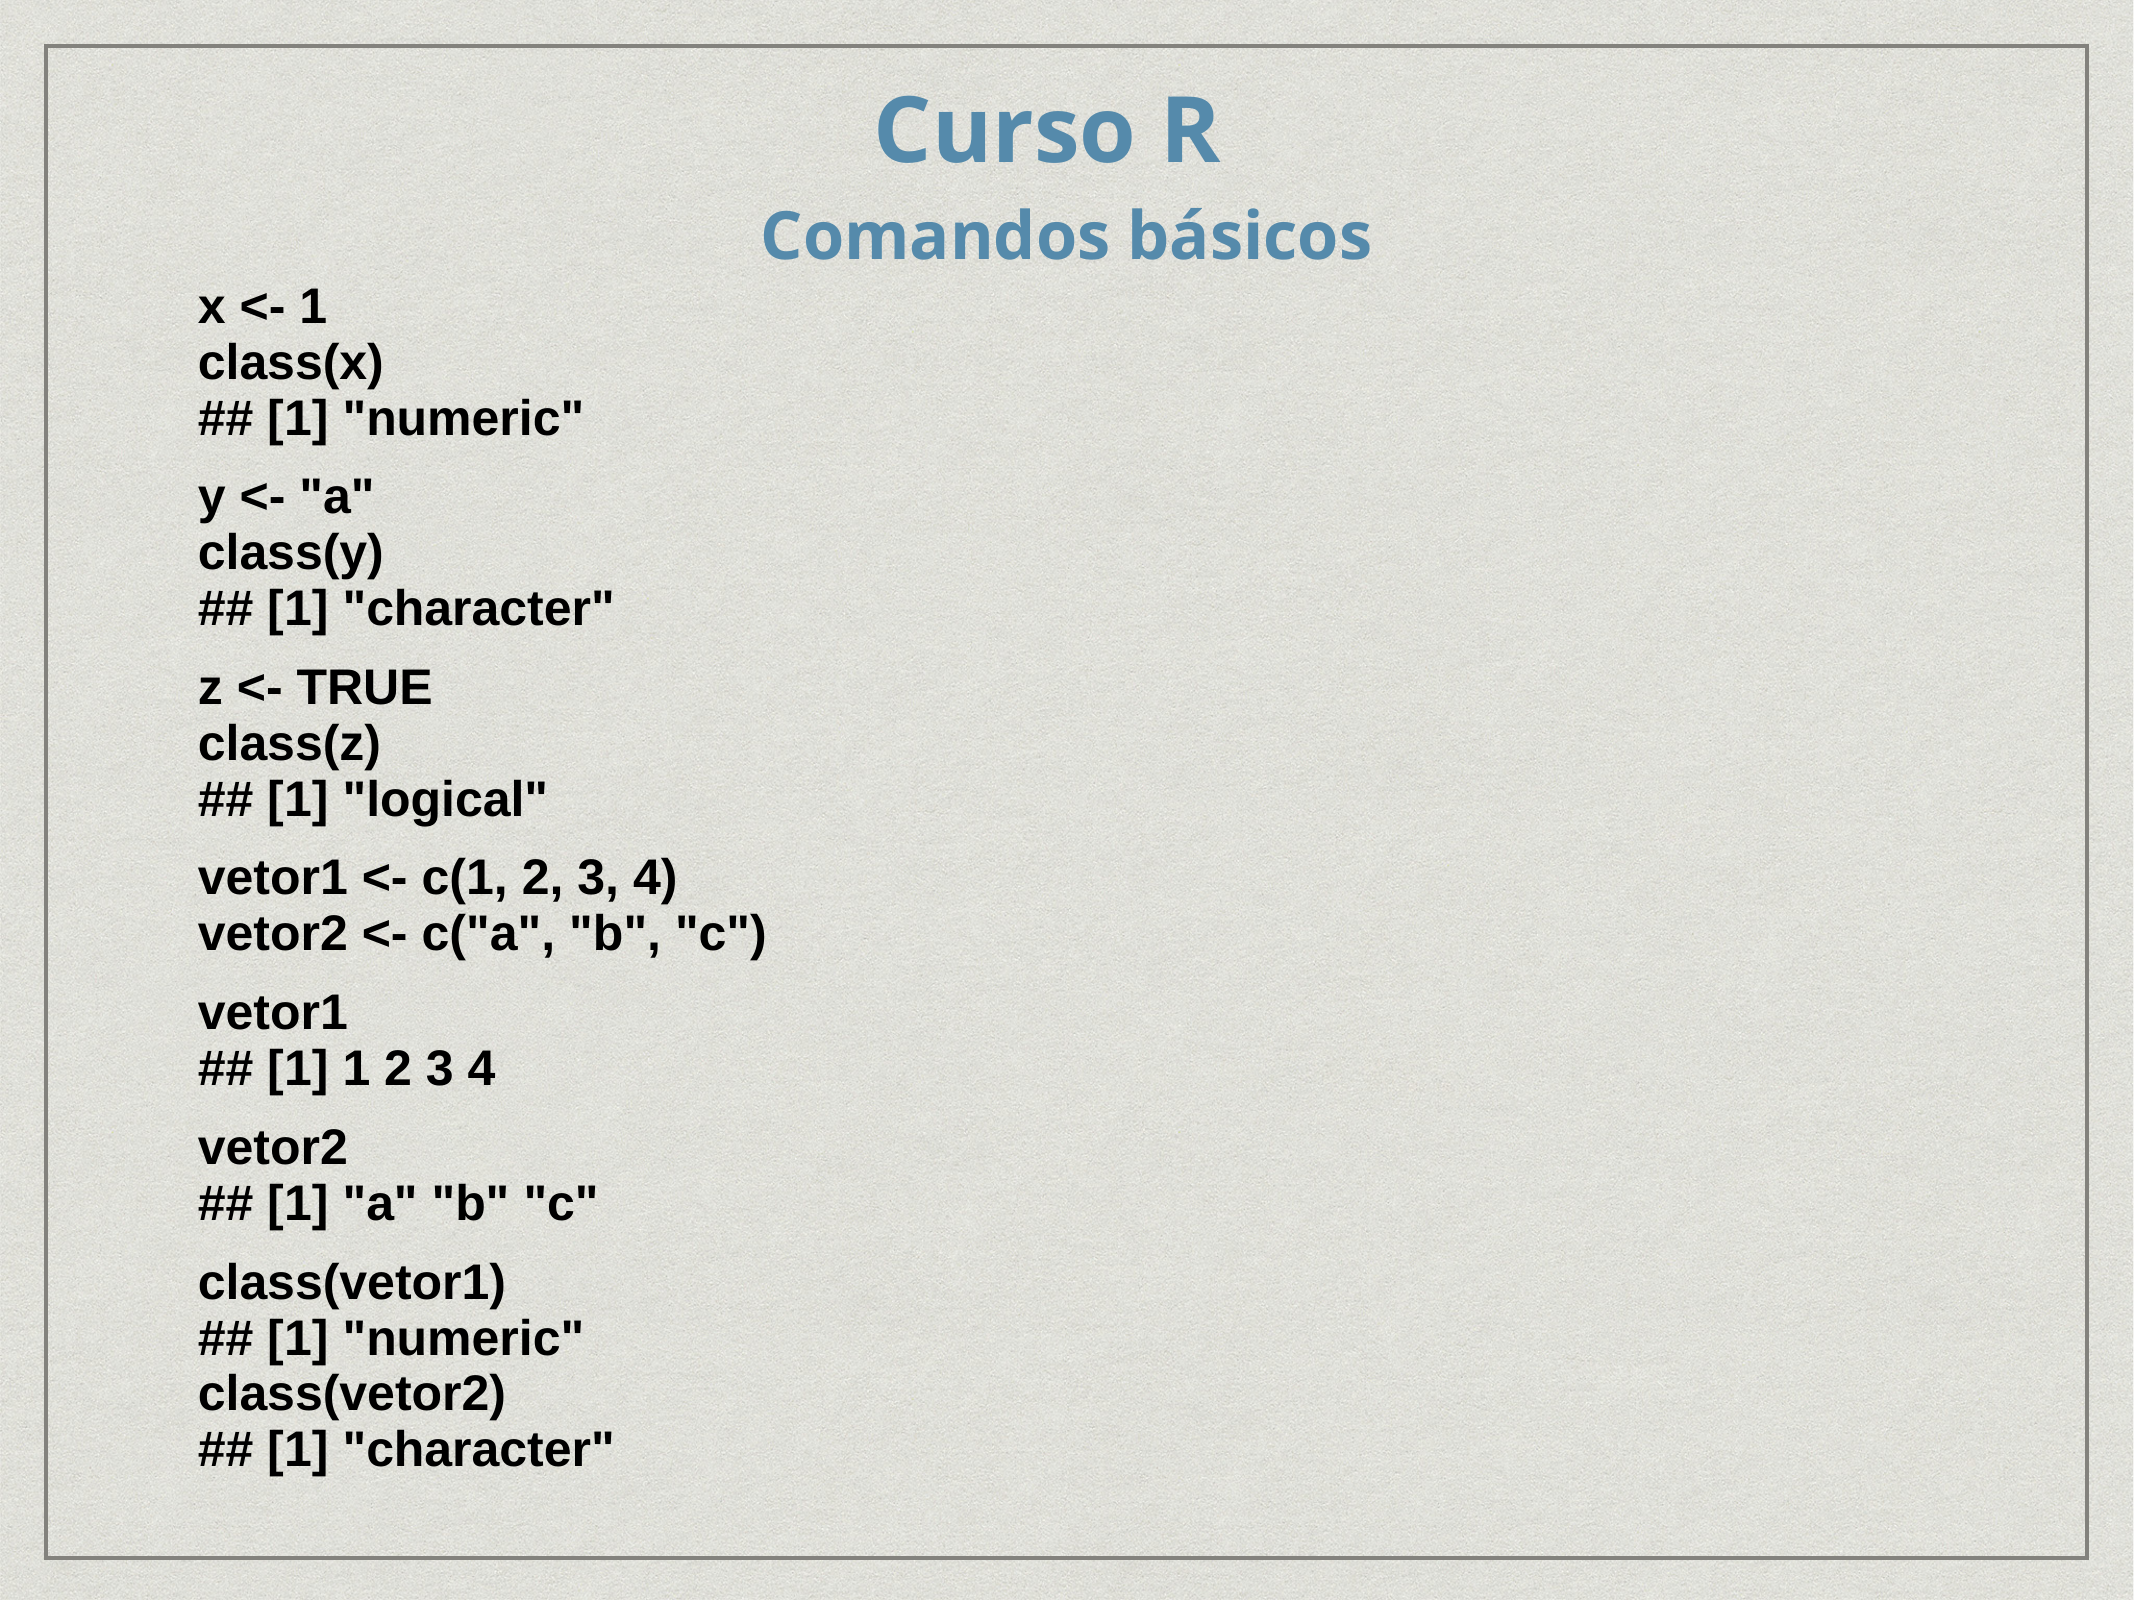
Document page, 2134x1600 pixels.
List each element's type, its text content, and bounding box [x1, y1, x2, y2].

text_box x <- 1 class(x) ## [1] "numeric" y <- "a" class(y) ## [1] "character" z <- TRUE class(z) ## [1] "logical" vetor1 <- c(1, 2, 3, 4) vetor2 <- c("a", "b", "c") vetor1 ## [1] 1 2 3 4 vetor2 ## [1] "a" "b" "c" class(vetor1) ## [1] "numeric" class(vetor2) ## [1] "character" [183, 200, 1967, 1541]
title Curso R Comandos básicos [170, 0, 1963, 343]
picture [48, 48, 2085, 1556]
picture [0, 0, 2134, 1600]
